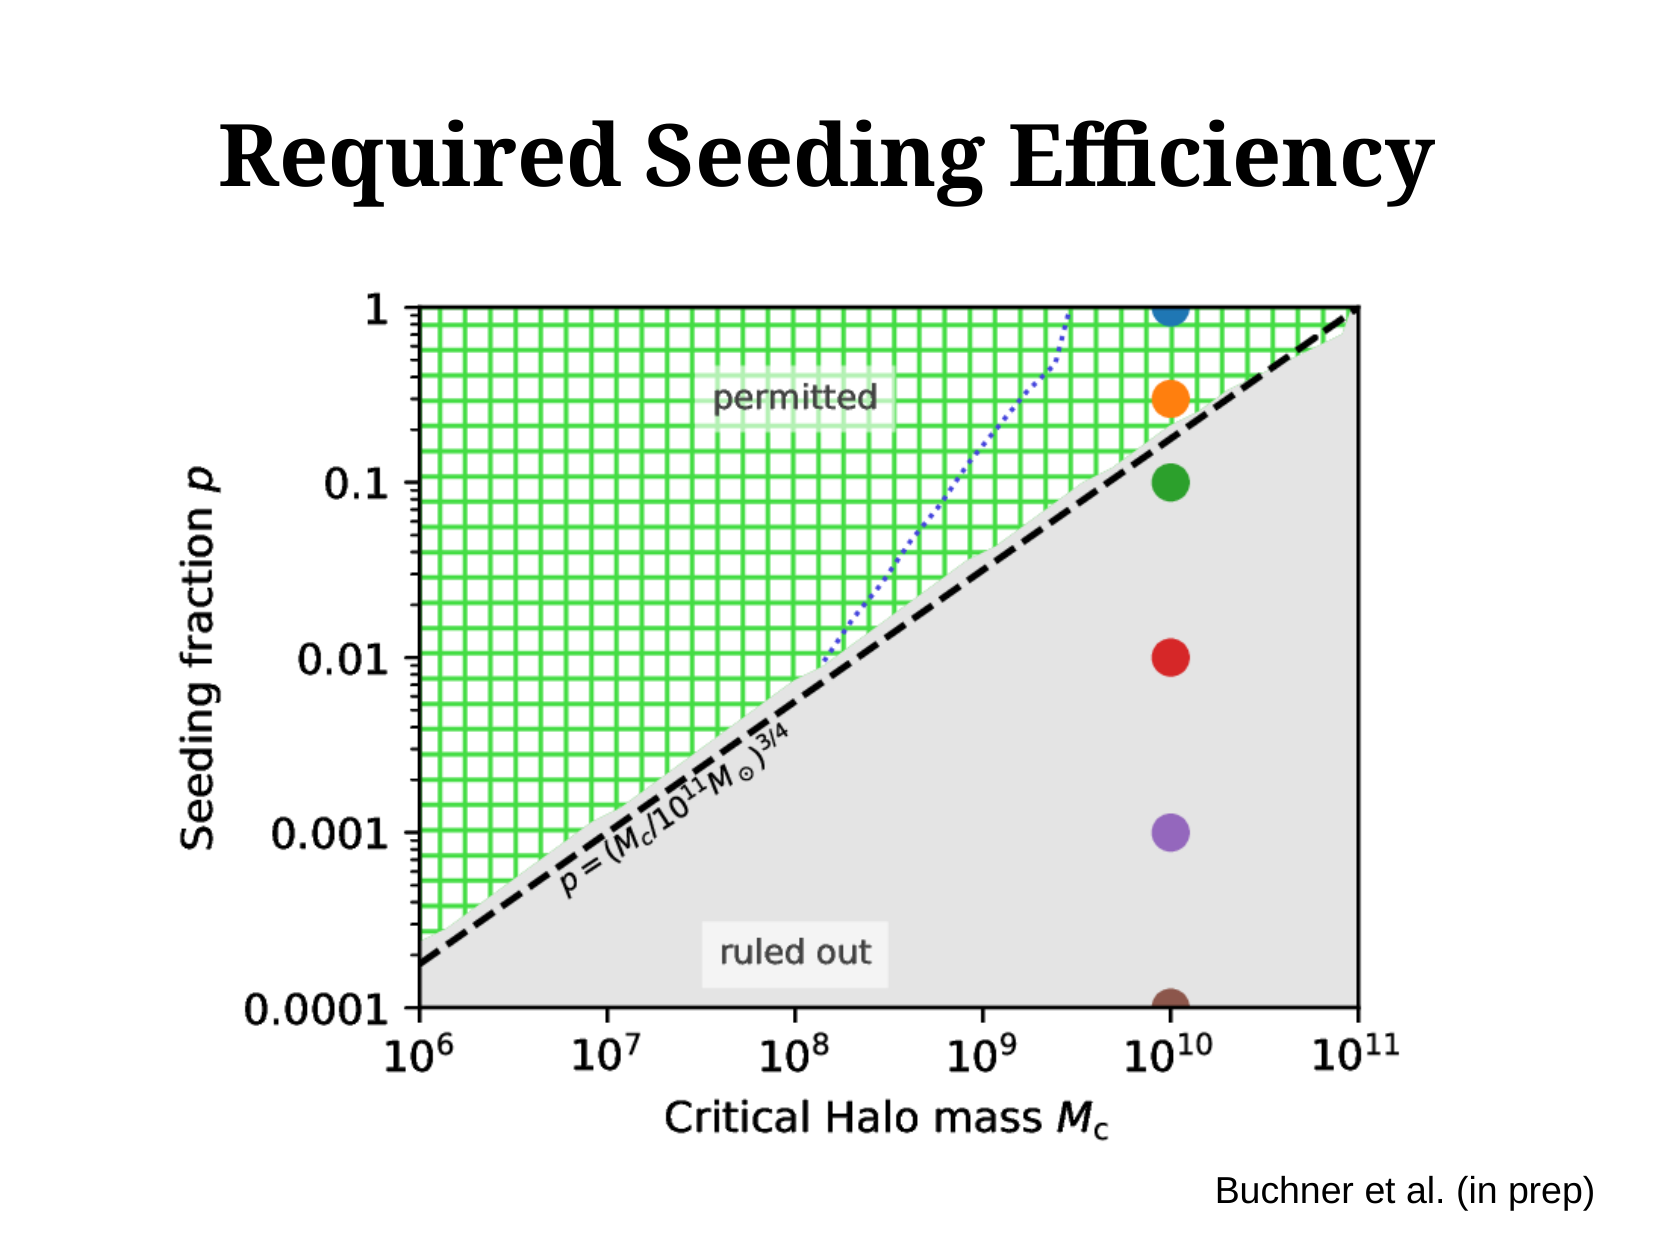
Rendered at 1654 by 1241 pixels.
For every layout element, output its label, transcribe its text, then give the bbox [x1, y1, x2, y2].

text_box Buchner et al. (in prep) [1200, 1162, 1613, 1220]
title Required Seeding Efficiency [82, 49, 1571, 257]
picture [150, 262, 1437, 1173]
